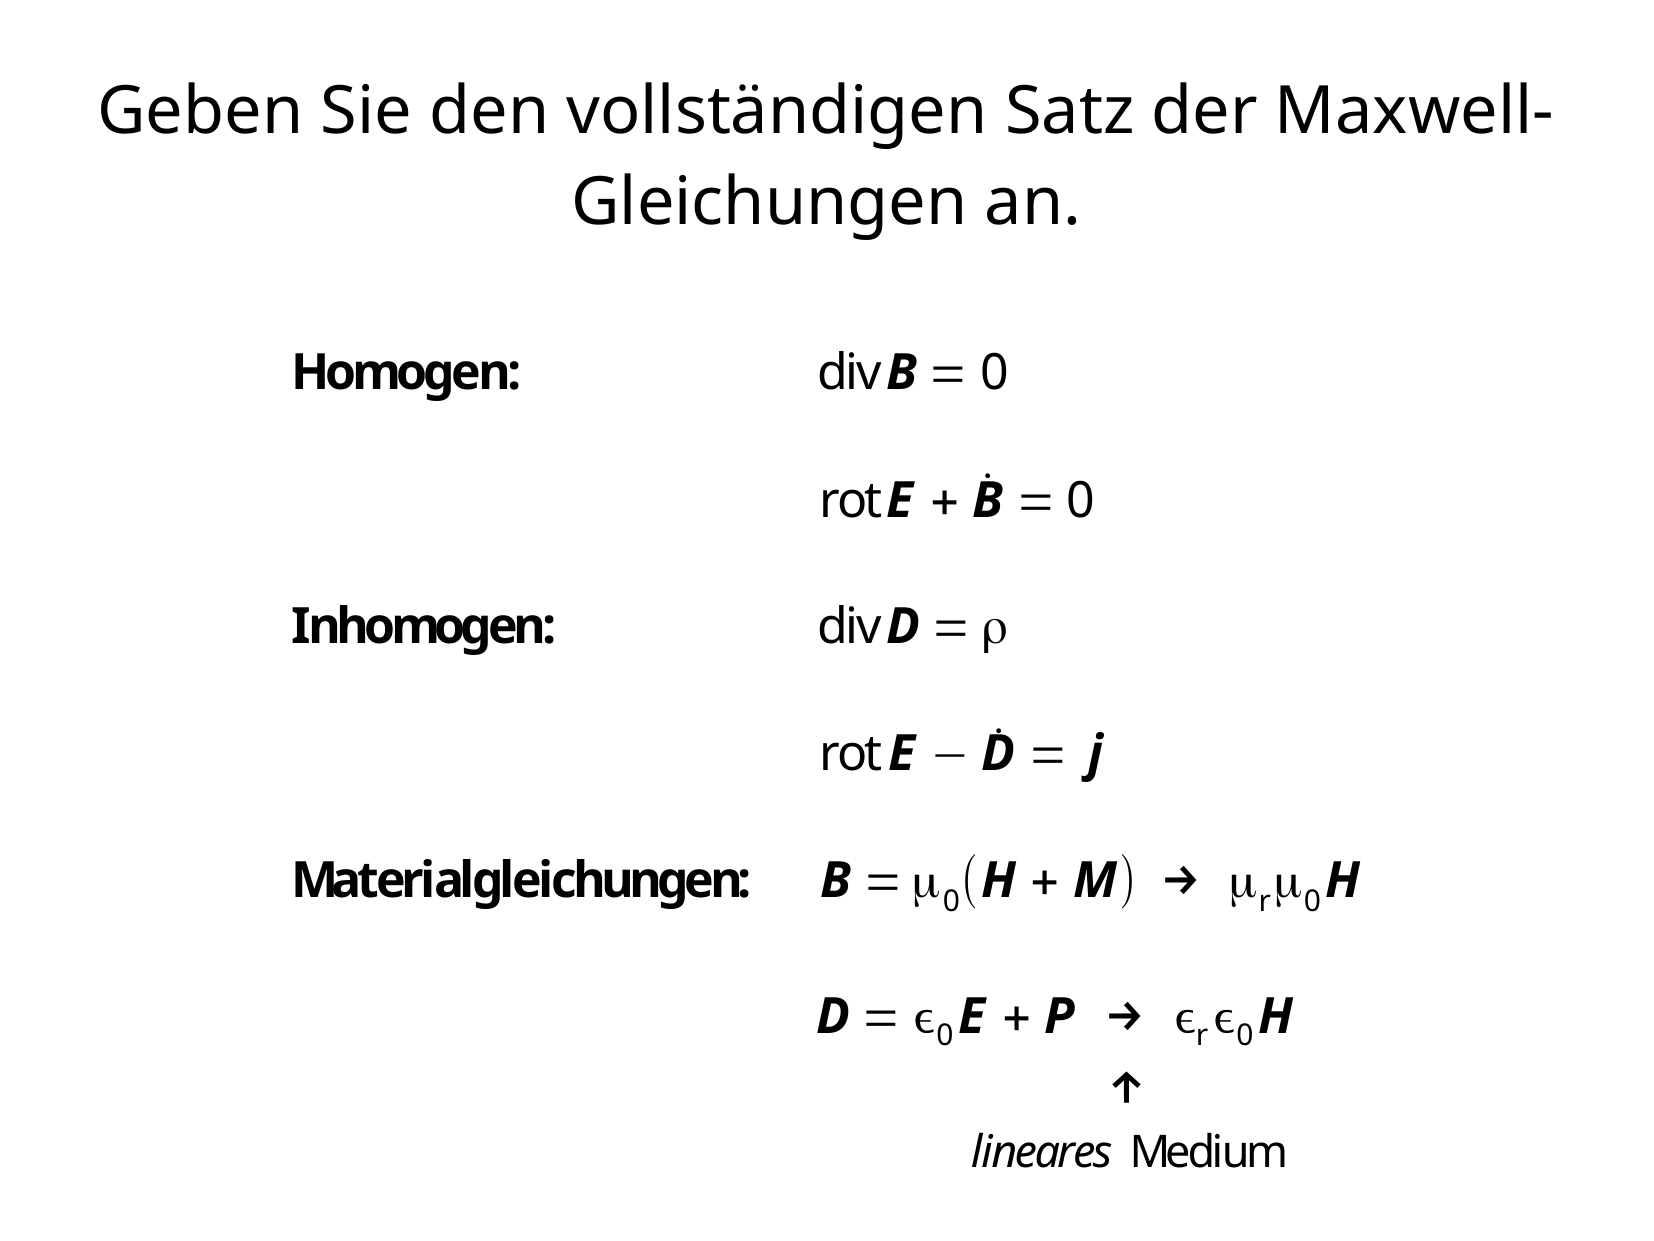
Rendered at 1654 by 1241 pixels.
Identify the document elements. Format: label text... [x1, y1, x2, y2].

chart [285, 342, 1369, 1182]
title Geben Sie den vollständigen Satz der Maxwell-Gleichungen an. [82, 49, 1571, 257]
